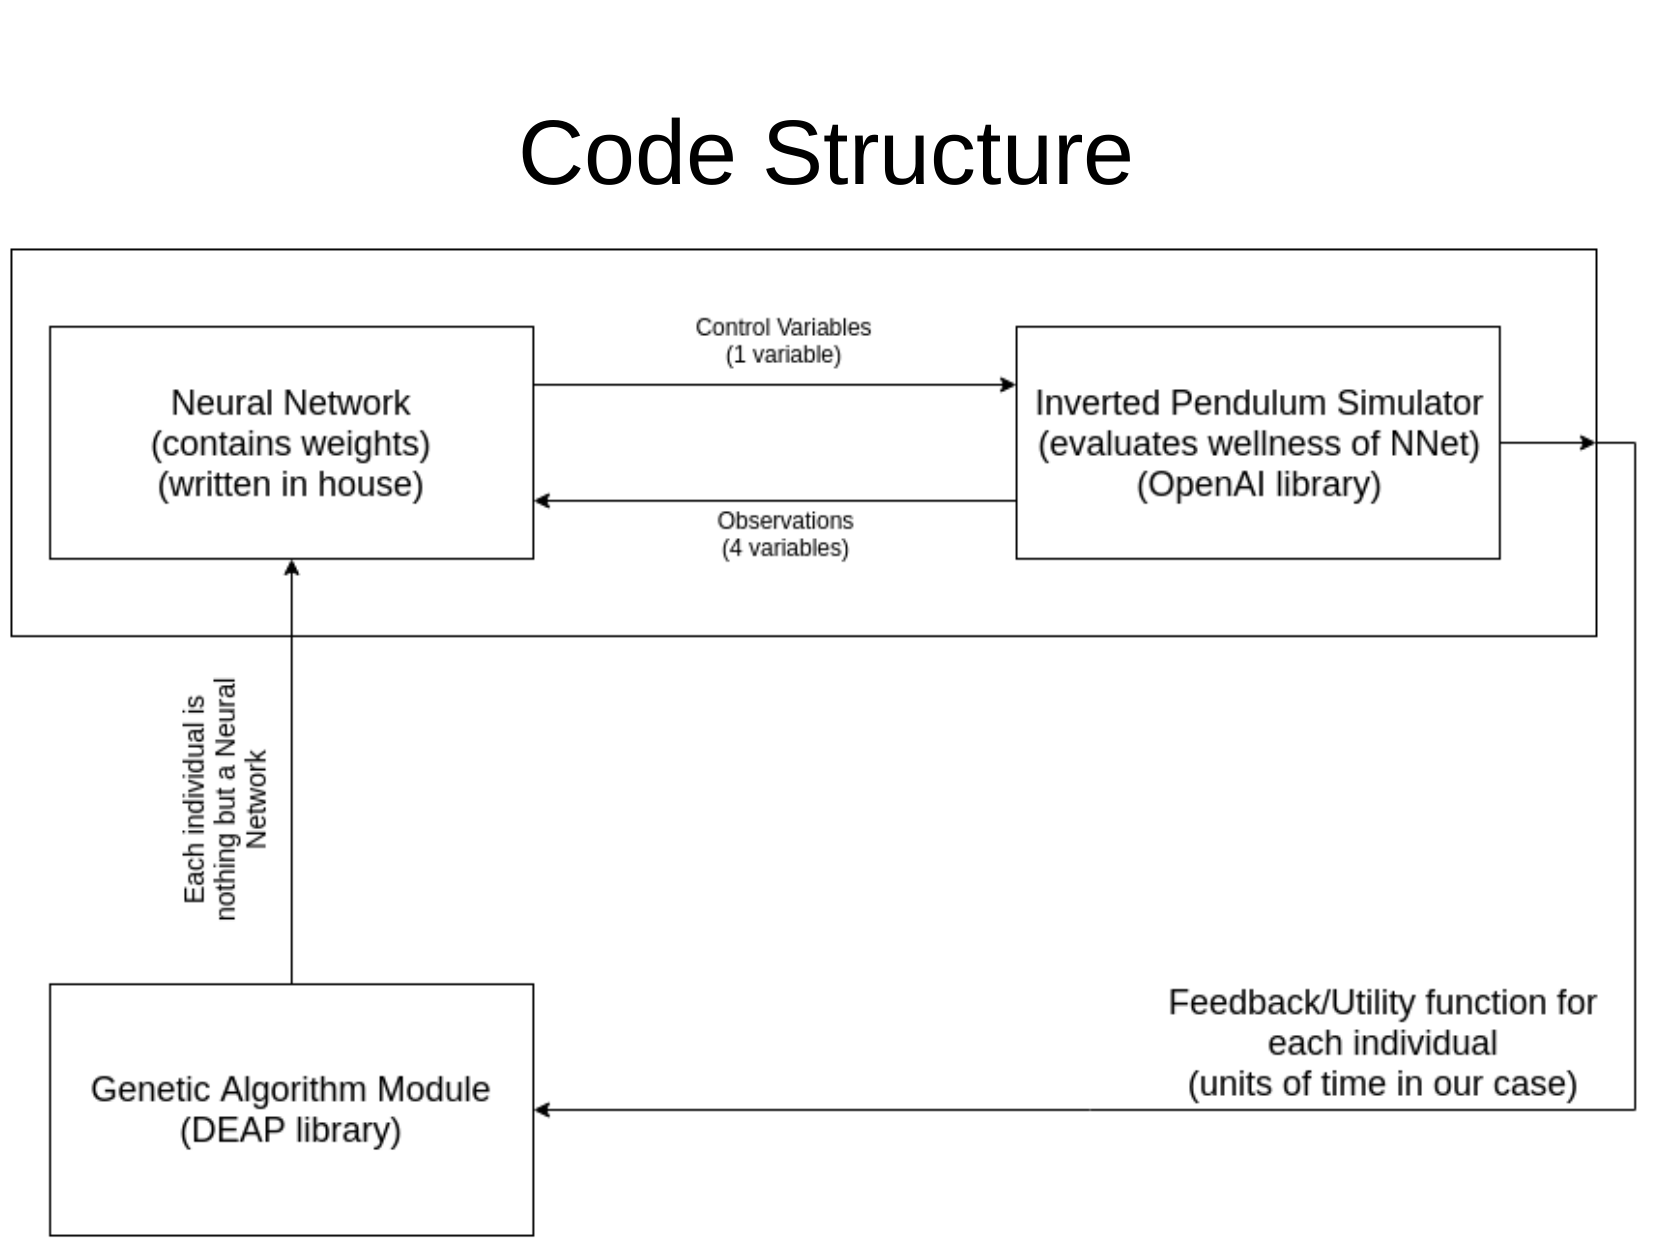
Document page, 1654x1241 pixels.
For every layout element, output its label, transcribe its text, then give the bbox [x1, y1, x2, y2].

picture [9, 248, 1654, 1239]
title Code Structure [82, 49, 1571, 247]
